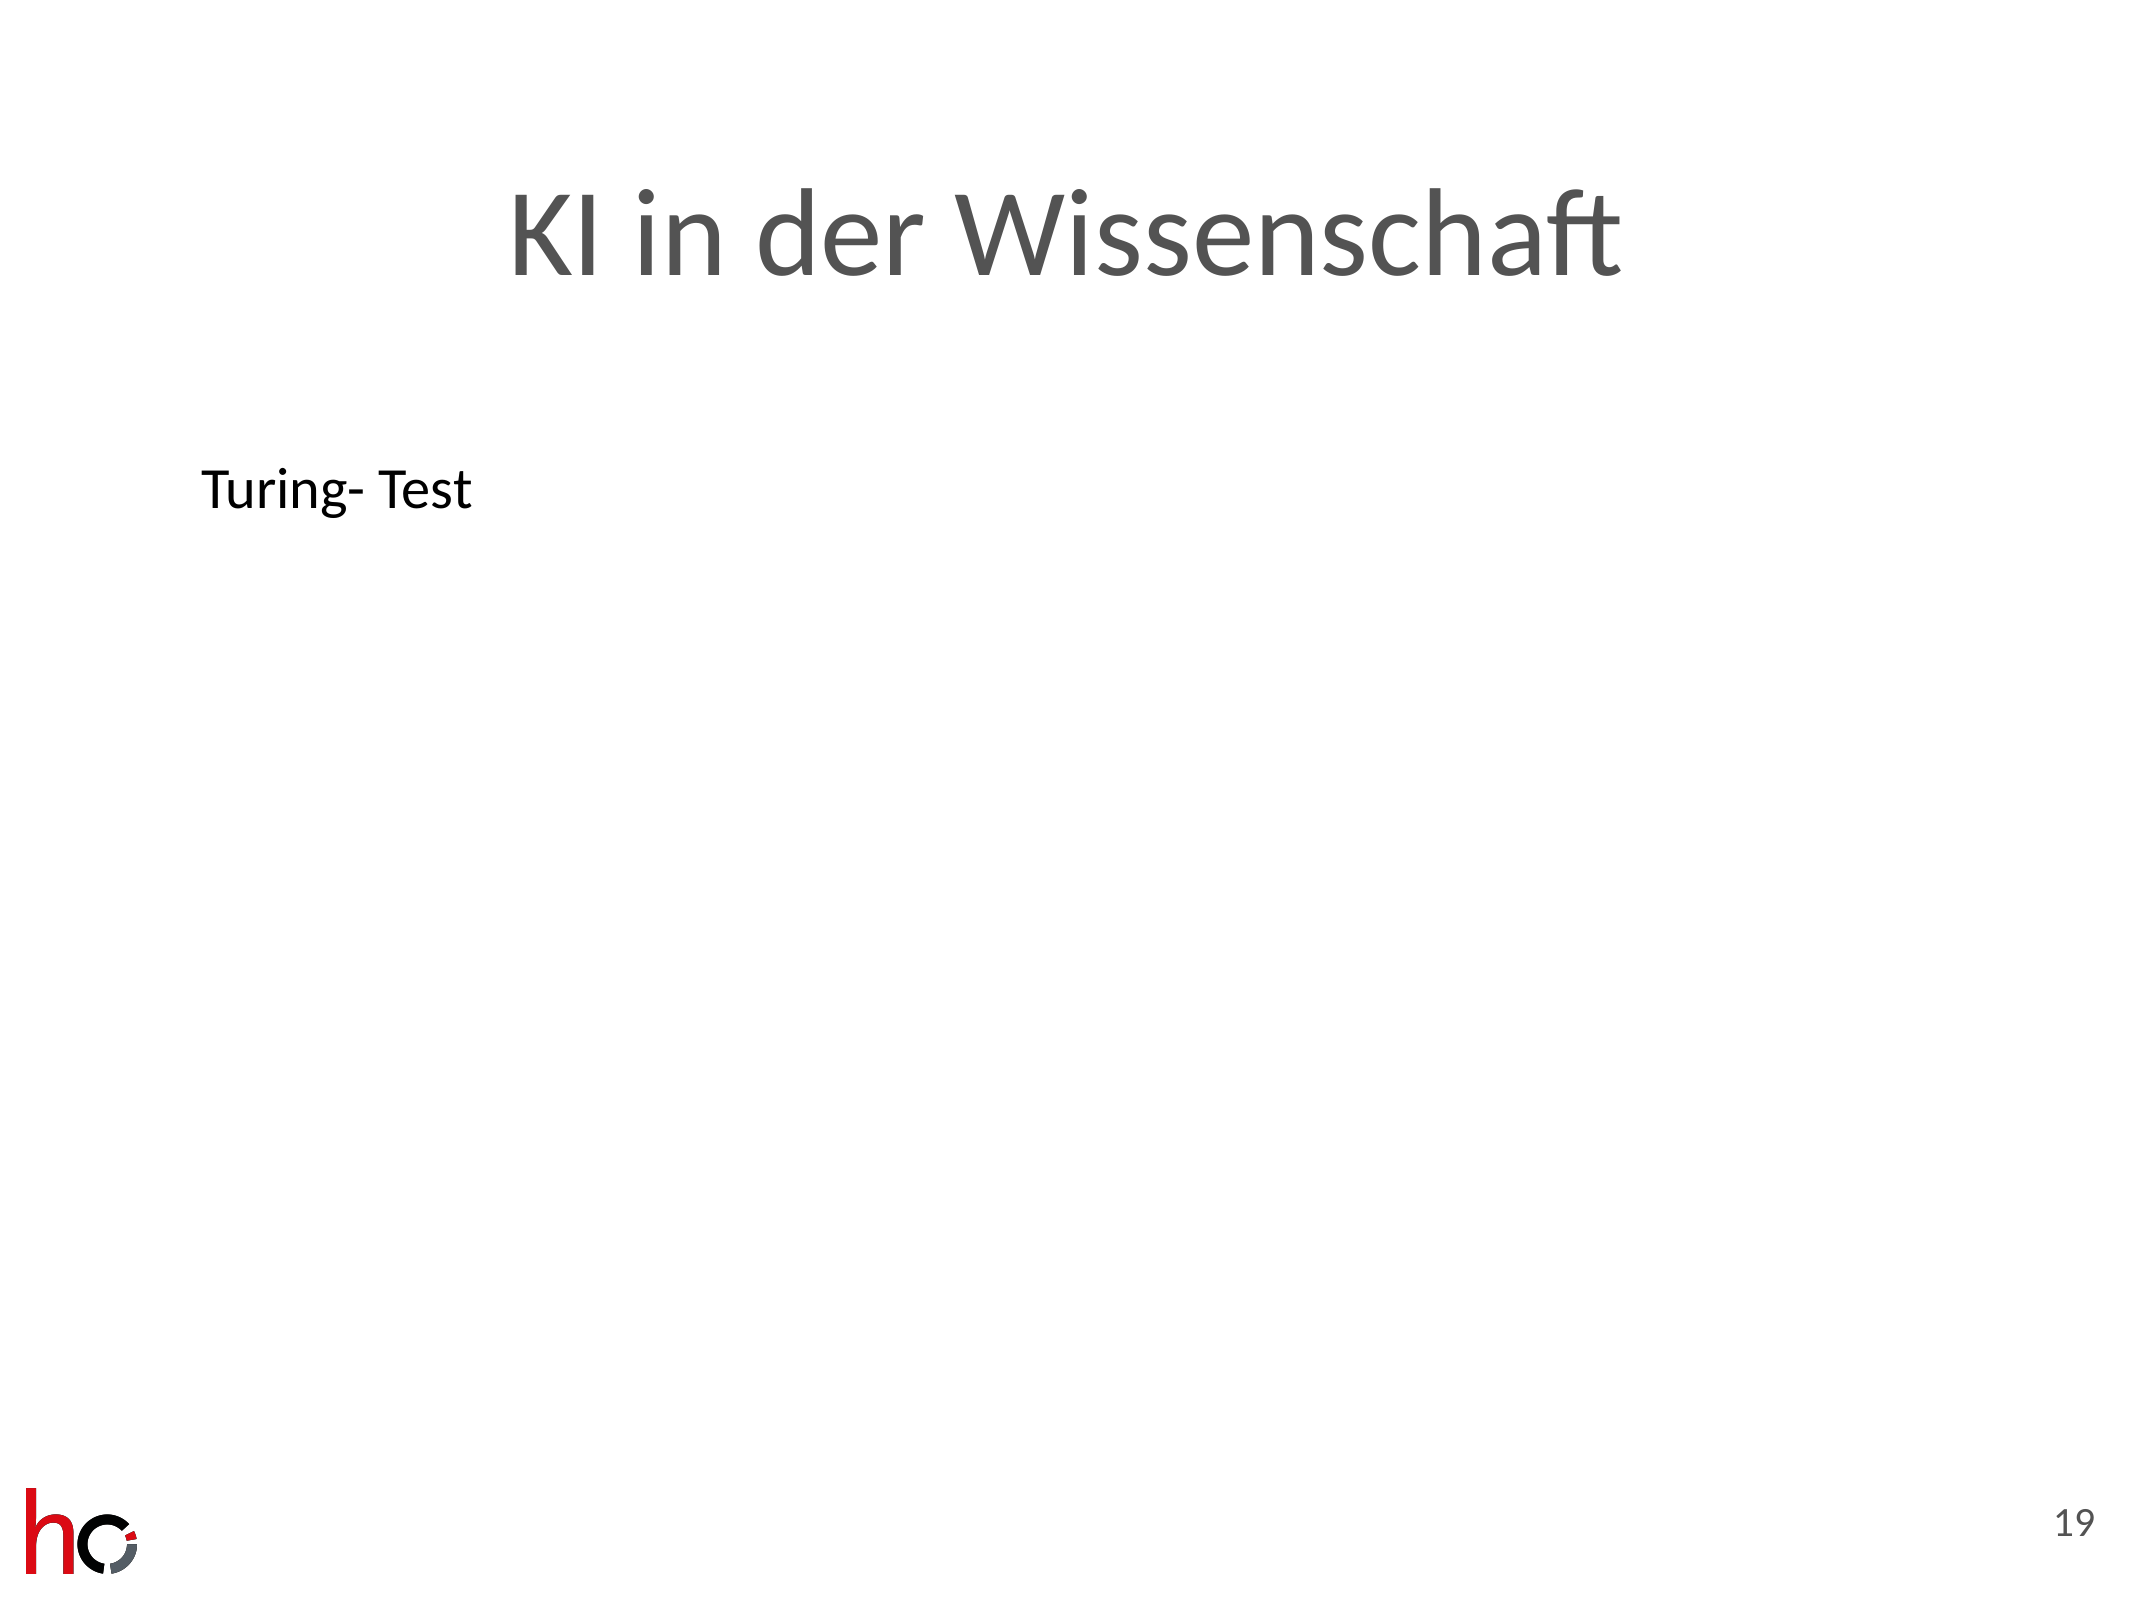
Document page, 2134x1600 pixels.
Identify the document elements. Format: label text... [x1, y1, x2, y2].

text_box [2037, 1497, 2120, 1569]
text_box Turing- Test [186, 458, 2078, 531]
title KI in der Wissenschaft [208, 142, 1925, 427]
